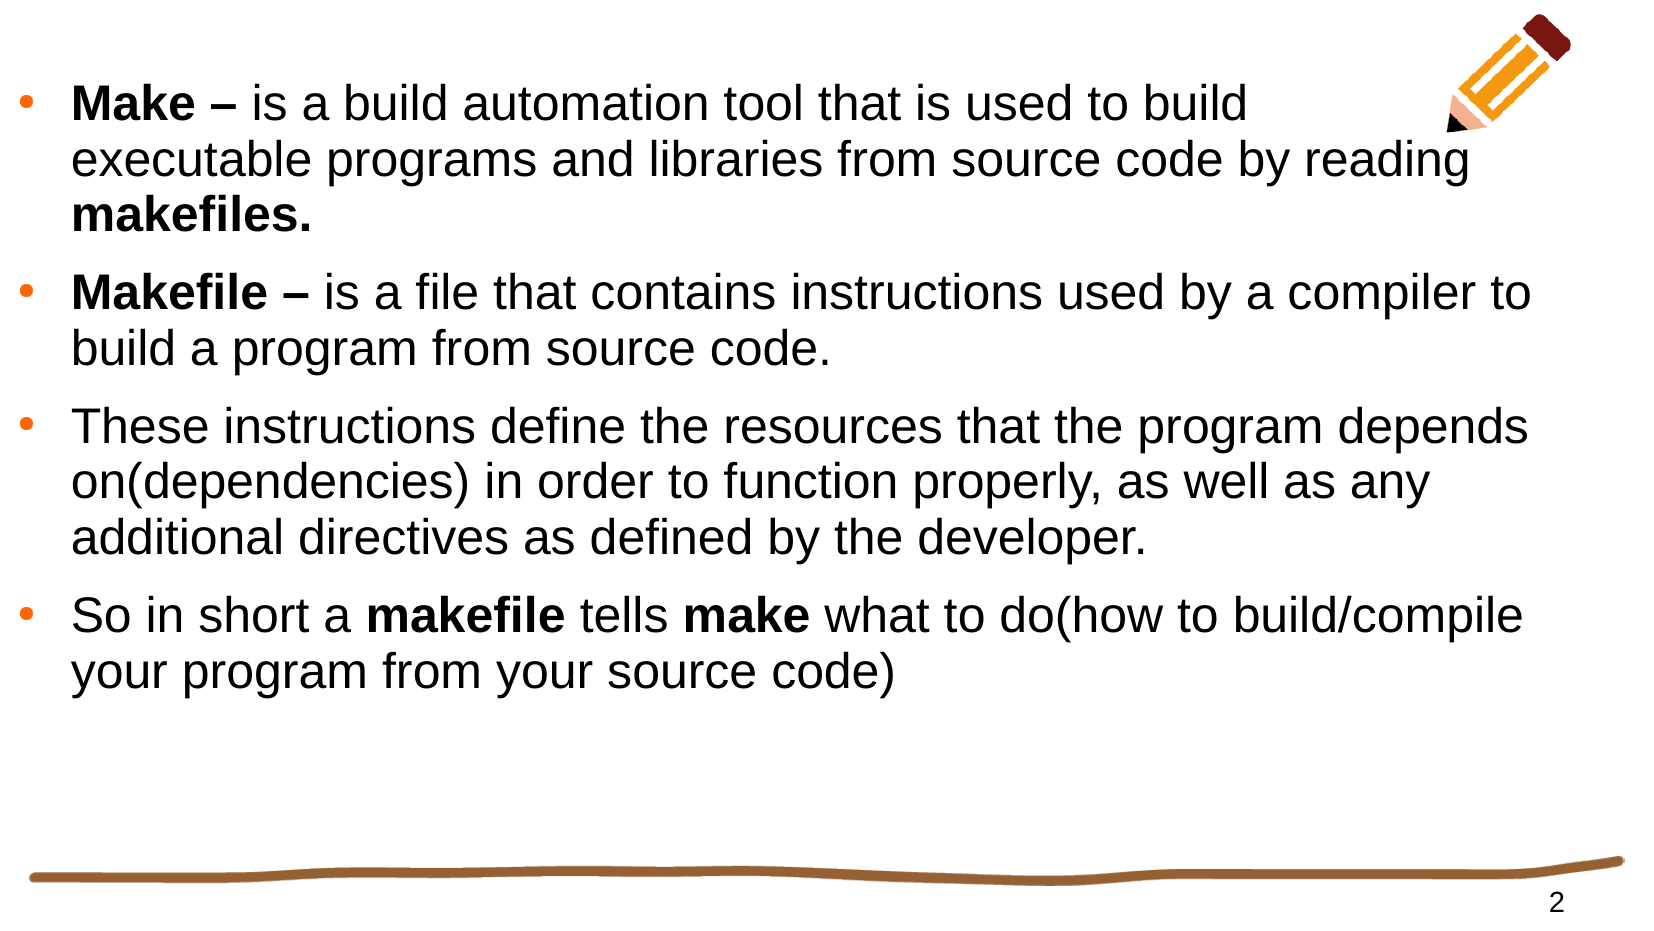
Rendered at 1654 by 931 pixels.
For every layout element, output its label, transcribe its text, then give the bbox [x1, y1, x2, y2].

list Make – is a build automation tool that is used to build executable programs and libraries from source code by reading makefiles. Makefile – is a file that contains instructions used by a compiler to build a program from source code. These instructions define the resources that the program depends on(dependencies) in order to function properly, as well as any additional directives as defined by the developer. So in short a makefile tells make what to do(how to build/compile your program from your source code) [0, 75, 1538, 819]
picture [1446, 14, 1571, 133]
picture [29, 856, 1625, 886]
